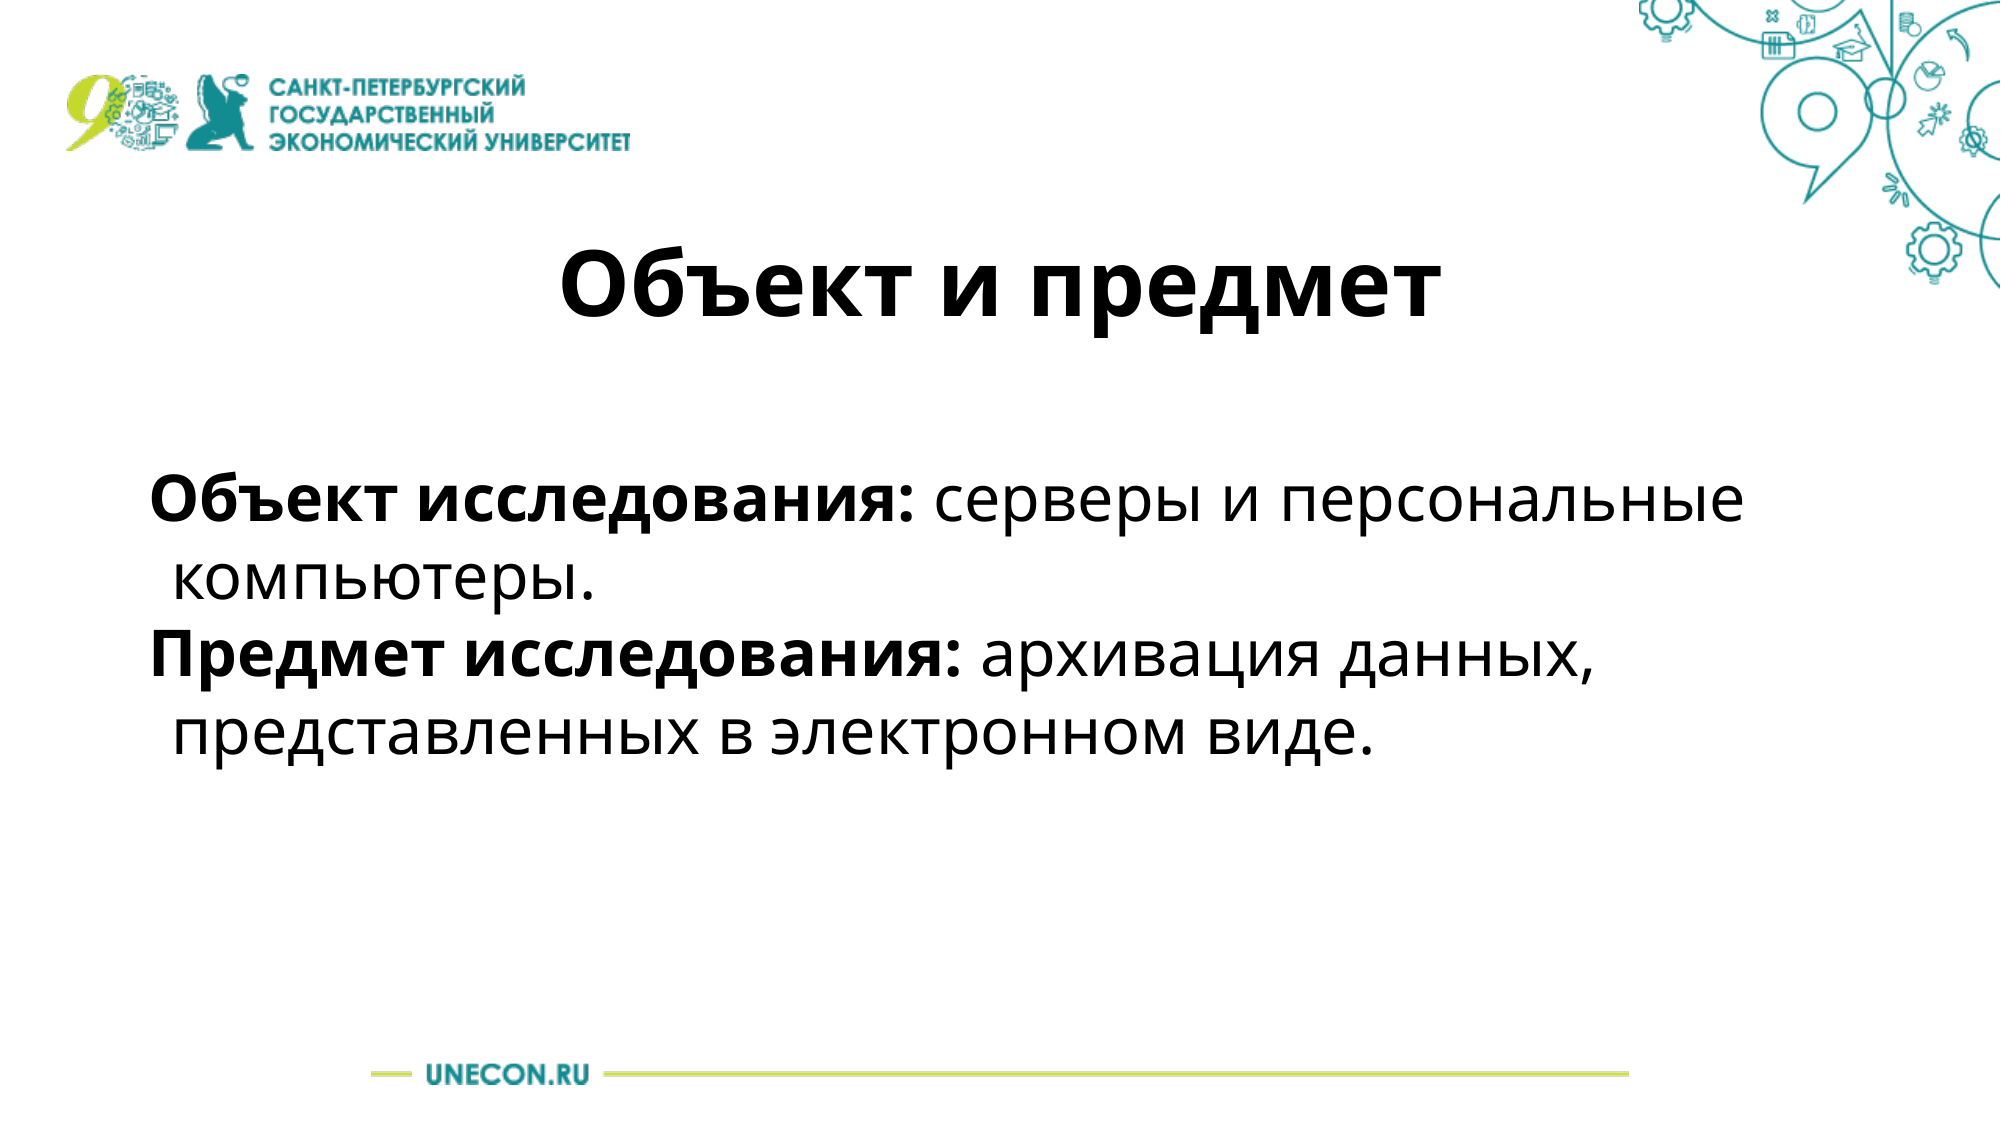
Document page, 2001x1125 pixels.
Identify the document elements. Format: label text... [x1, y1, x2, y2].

picture [66, 74, 630, 151]
picture [371, 1062, 1629, 1085]
picture [1639, 0, 2000, 299]
list Объект исследования: серверы и персональные компьютеры. Предмет исследования: архивация данных, представленных в электронном виде. [99, 449, 1900, 1070]
title Объект и предмет [100, 196, 1901, 363]
